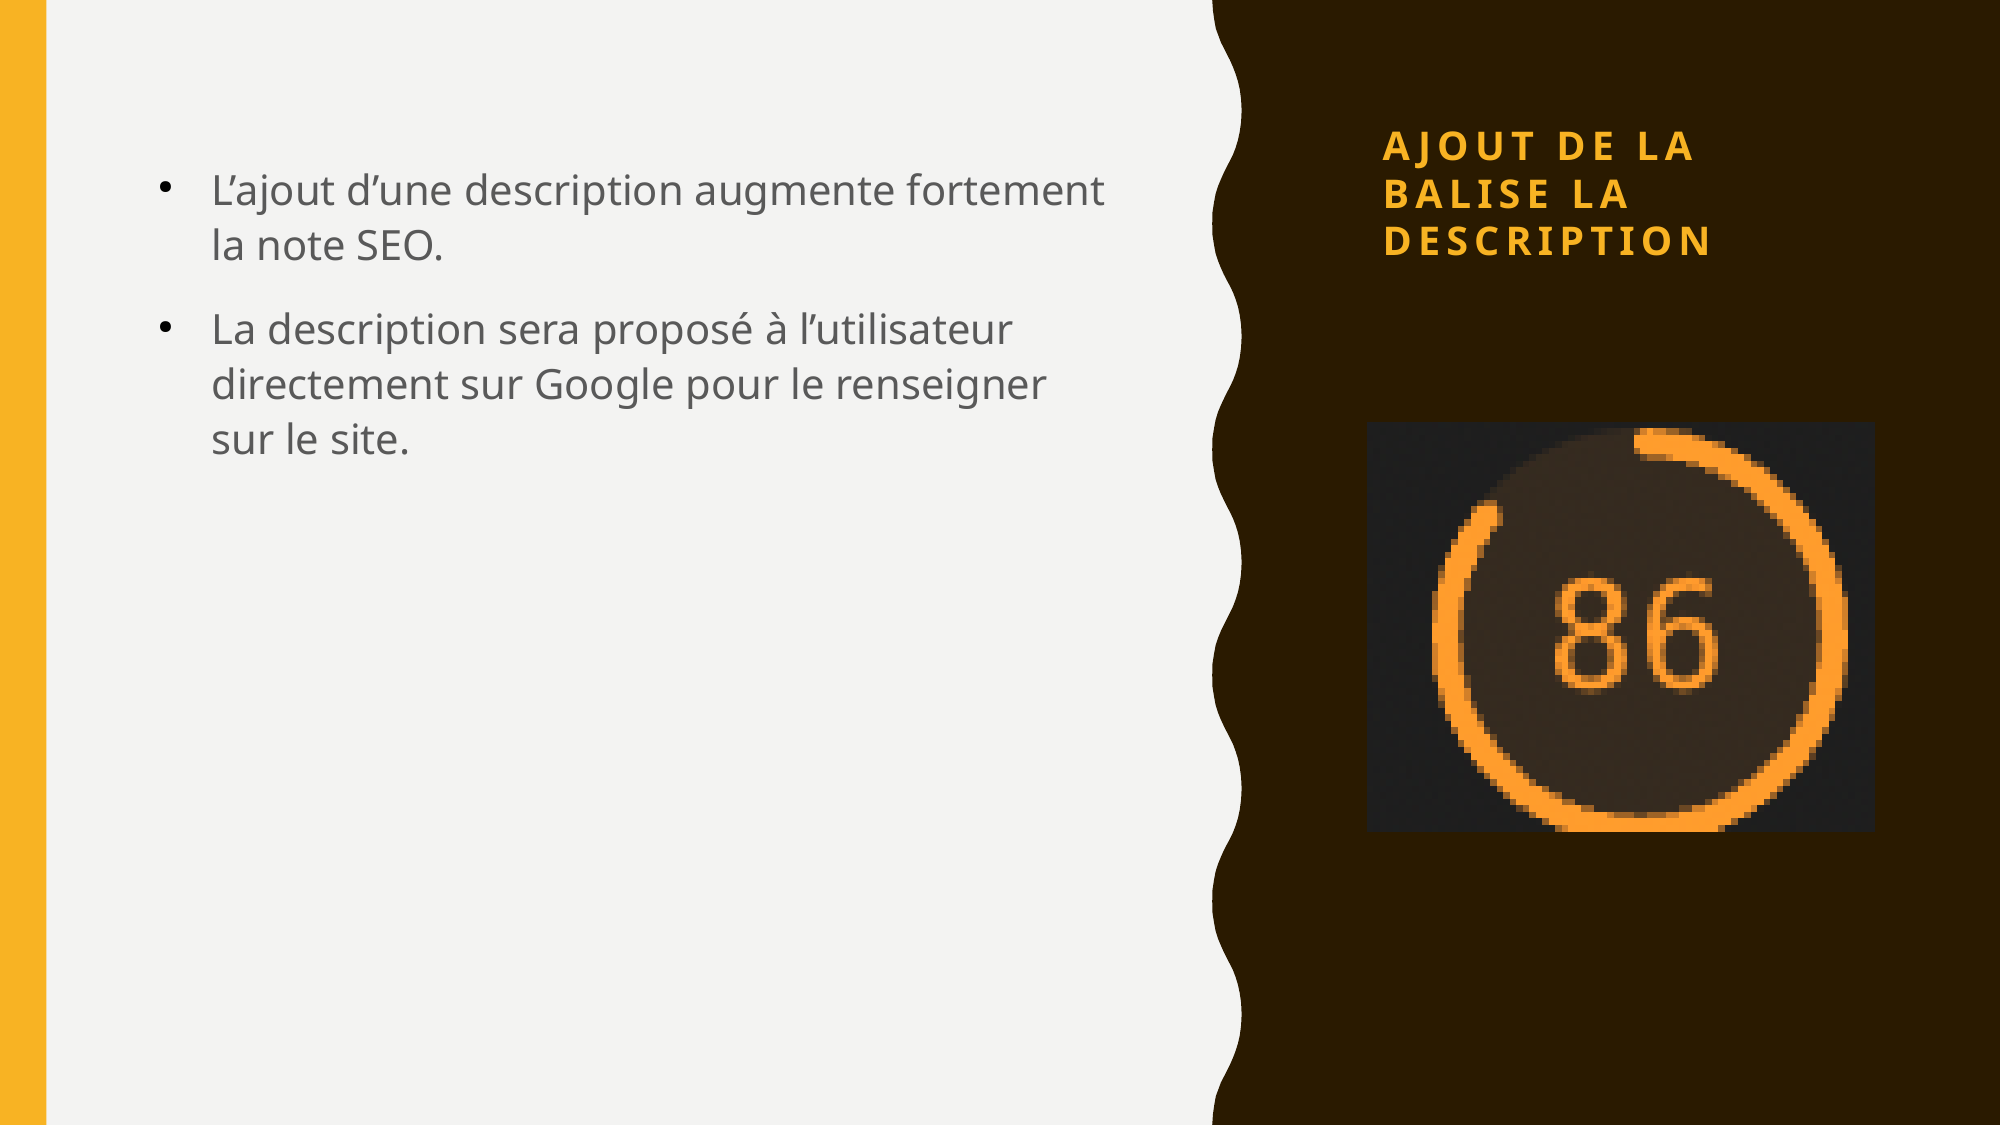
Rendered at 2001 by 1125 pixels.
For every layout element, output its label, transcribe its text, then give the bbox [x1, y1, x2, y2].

list L’ajout d’une description augmente fortement la note SEO. La description sera proposé à l’utilisateur directement sur Google pour le renseigner sur le site. [125, 151, 1136, 969]
title Ajout de la balise la description [1367, 75, 1875, 272]
picture [1367, 422, 1875, 832]
